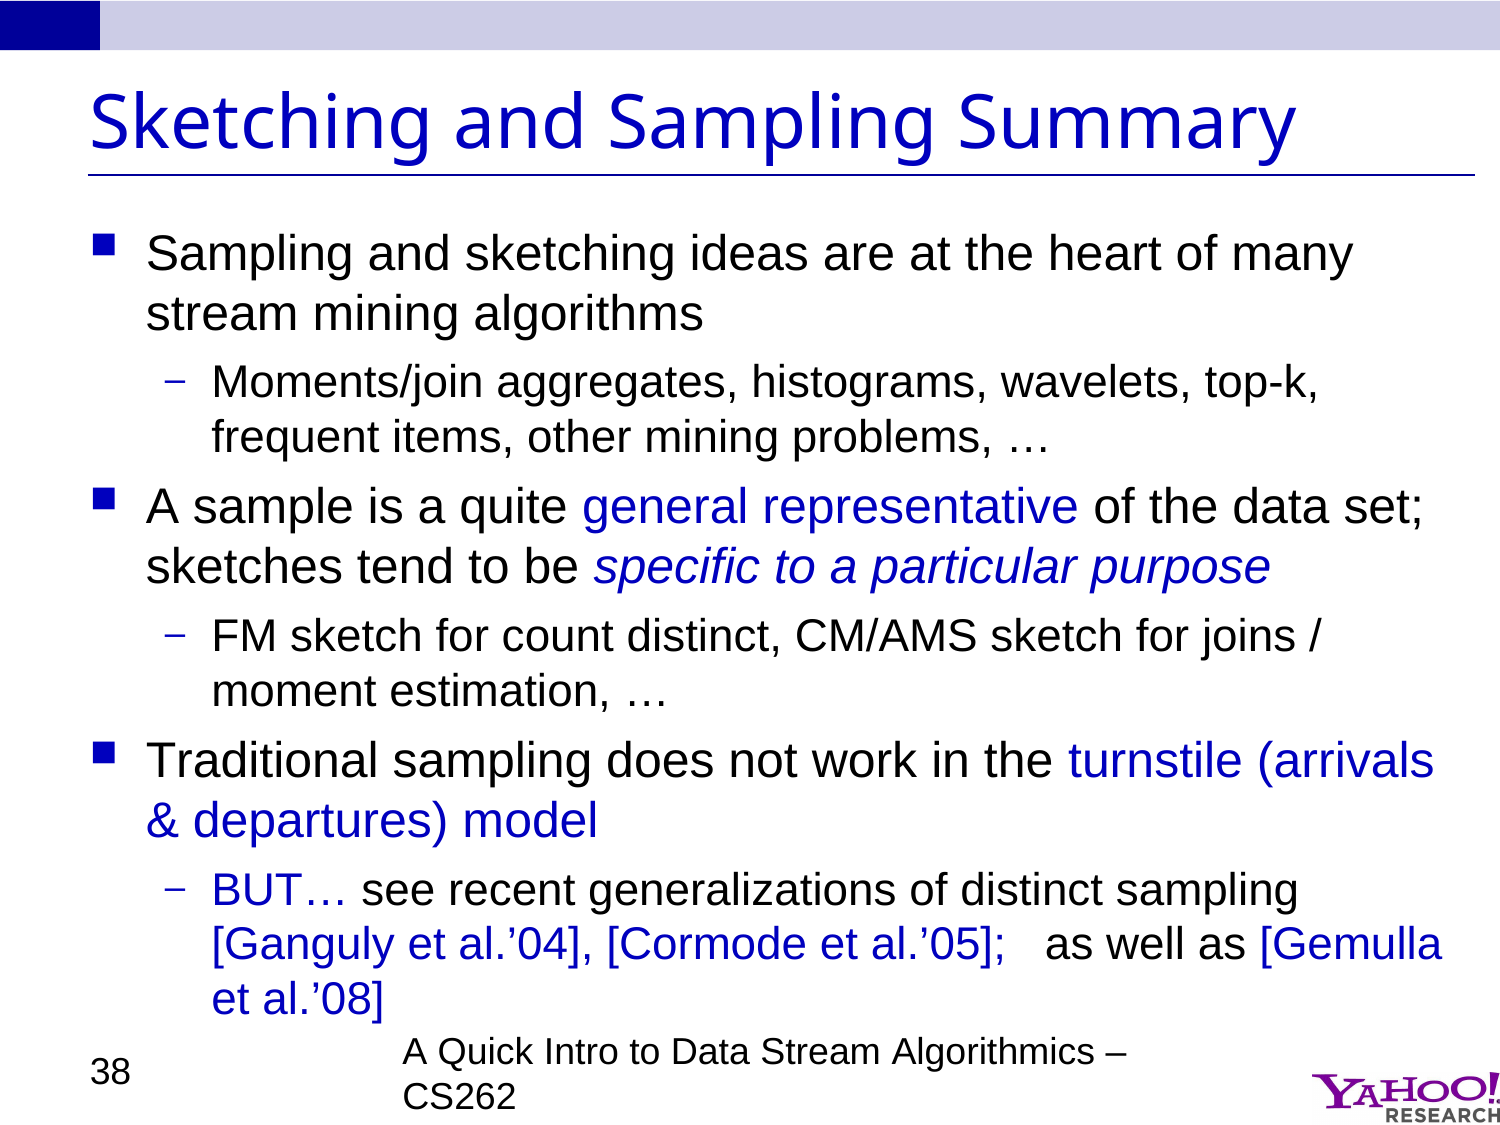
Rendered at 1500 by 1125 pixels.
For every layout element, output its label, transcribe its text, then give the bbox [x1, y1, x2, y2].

picture [1312, 1072, 1500, 1125]
list Sampling and sketching ideas are at the heart of many stream mining algorithms Moments/join aggregates, histograms, wavelets, top-k, frequent items, other mining problems, … A sample is a quite general representative of the data set; sketches tend to be specific to a particular purpose FM sketch for count distinct, CM/AMS sketch for joins / moment estimation, … Traditional sampling does not work in the turnstile (arrivals & departures) model BUT… see recent generalizations of distinct sampling [Ganguly et al.’04], [Cormode et al.’05]; as well as [Gemulla et al.’08] [74, 212, 1475, 1038]
title Sketching and Sampling Summary [75, 50, 1500, 188]
